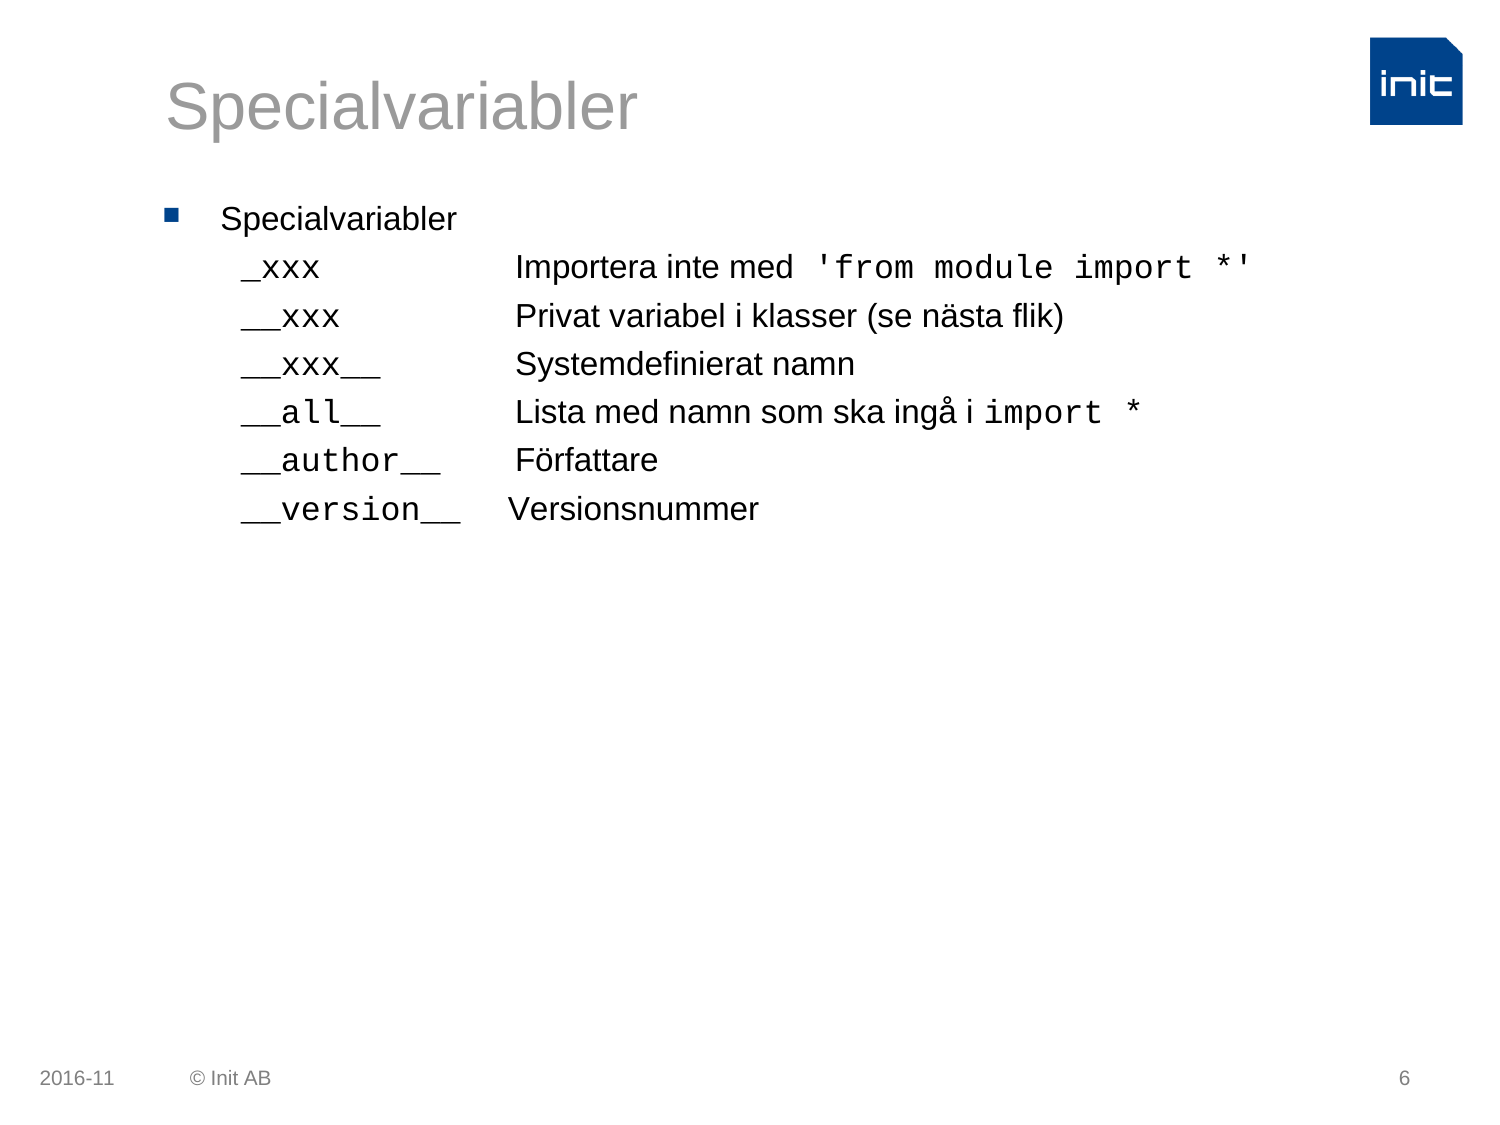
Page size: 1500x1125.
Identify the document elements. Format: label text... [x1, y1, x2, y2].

text_box Specialvariabler [150, 0, 1351, 151]
picture [1370, 37, 1463, 125]
text_box © Init AB [174, 1037, 1326, 1098]
text_box 2016-11 [24, 1037, 151, 1098]
text_box <nummer> [1350, 1037, 1426, 1098]
text_box Specialvariabler _xxx Importera inte med 'from module import *' __xxx Privat variabel i klasser (se nästa flik) __xxx__ Systemdefinierat namn __all__ Lista med namn som ska ingå i import * __author__ Författare __version__ Versionsnummer [150, 189, 1351, 981]
